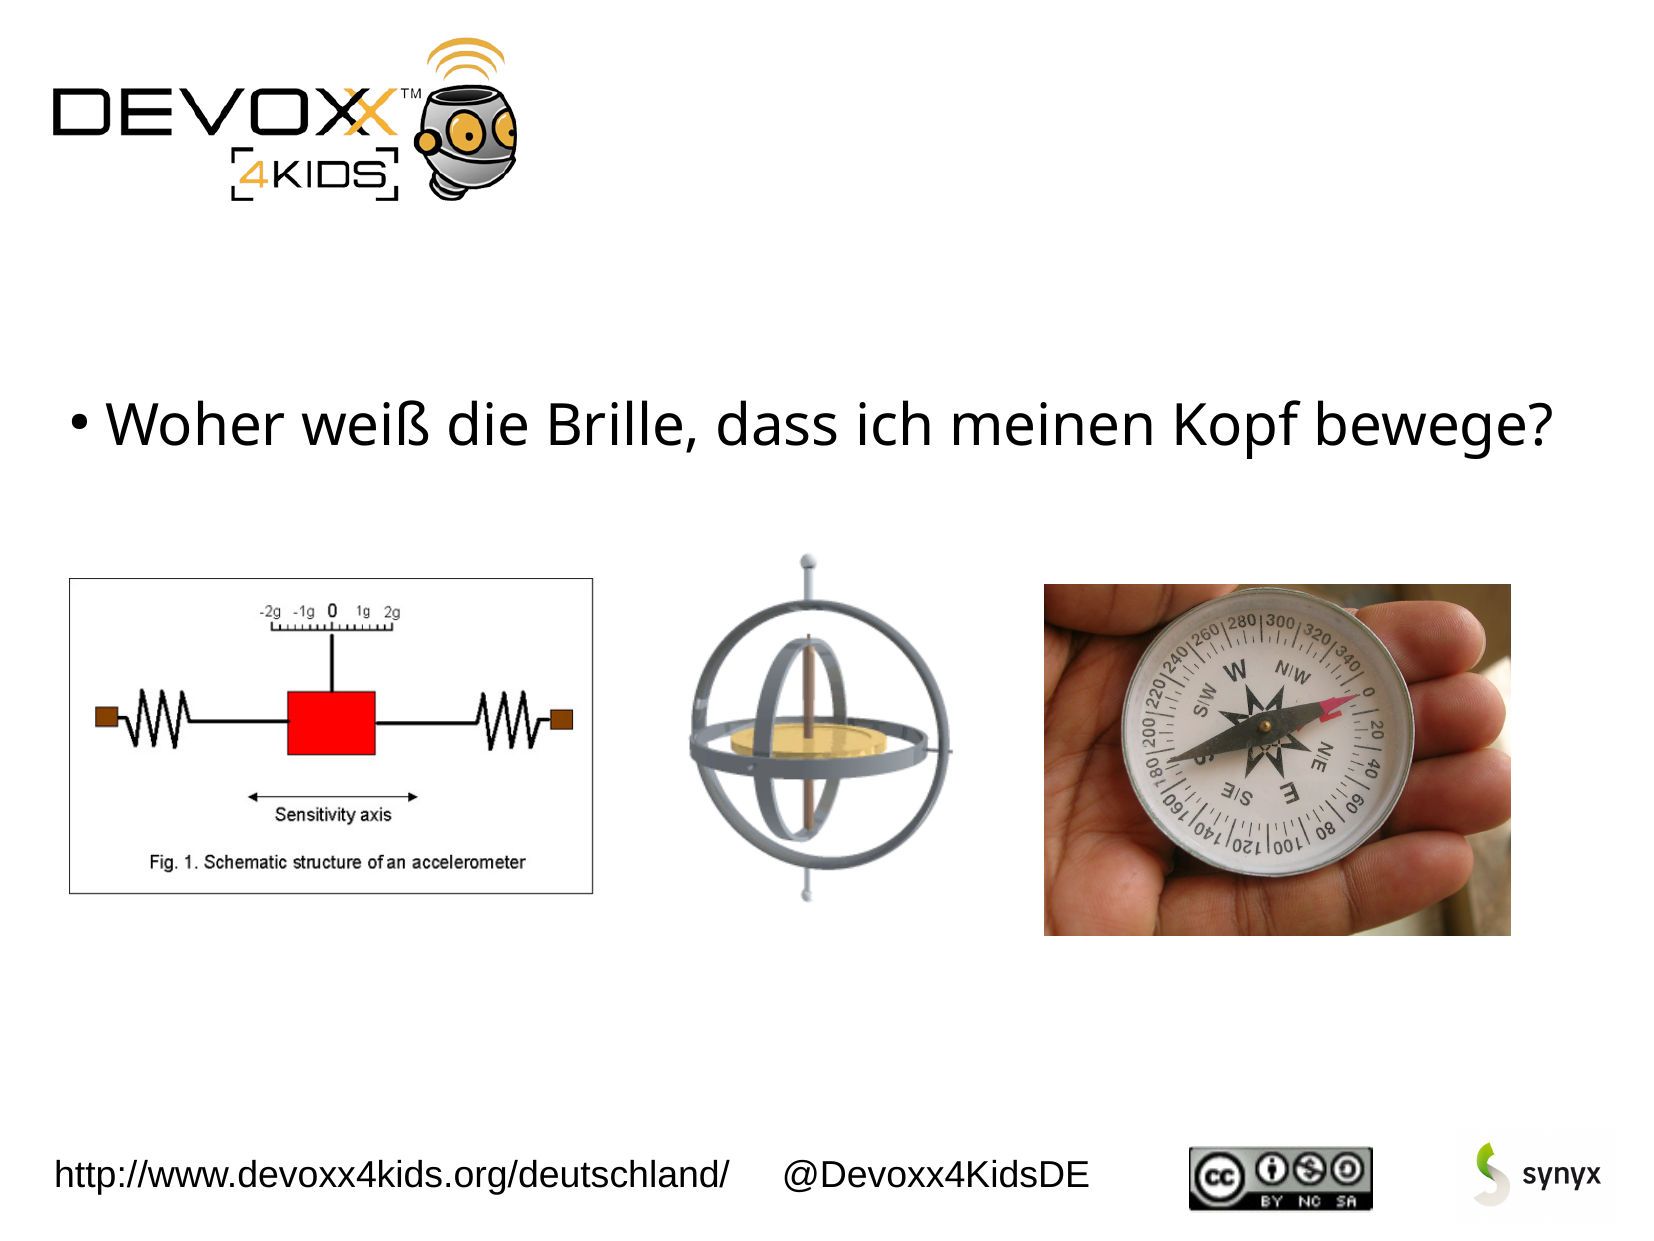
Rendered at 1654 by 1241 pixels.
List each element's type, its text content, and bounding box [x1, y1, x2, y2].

picture [53, 37, 517, 201]
picture [1189, 1146, 1373, 1213]
picture [69, 506, 1511, 975]
picture [1455, 1128, 1616, 1223]
text_box Woher weiß die Brille, dass ich meinen Kopf bewege? [69, 243, 1589, 895]
